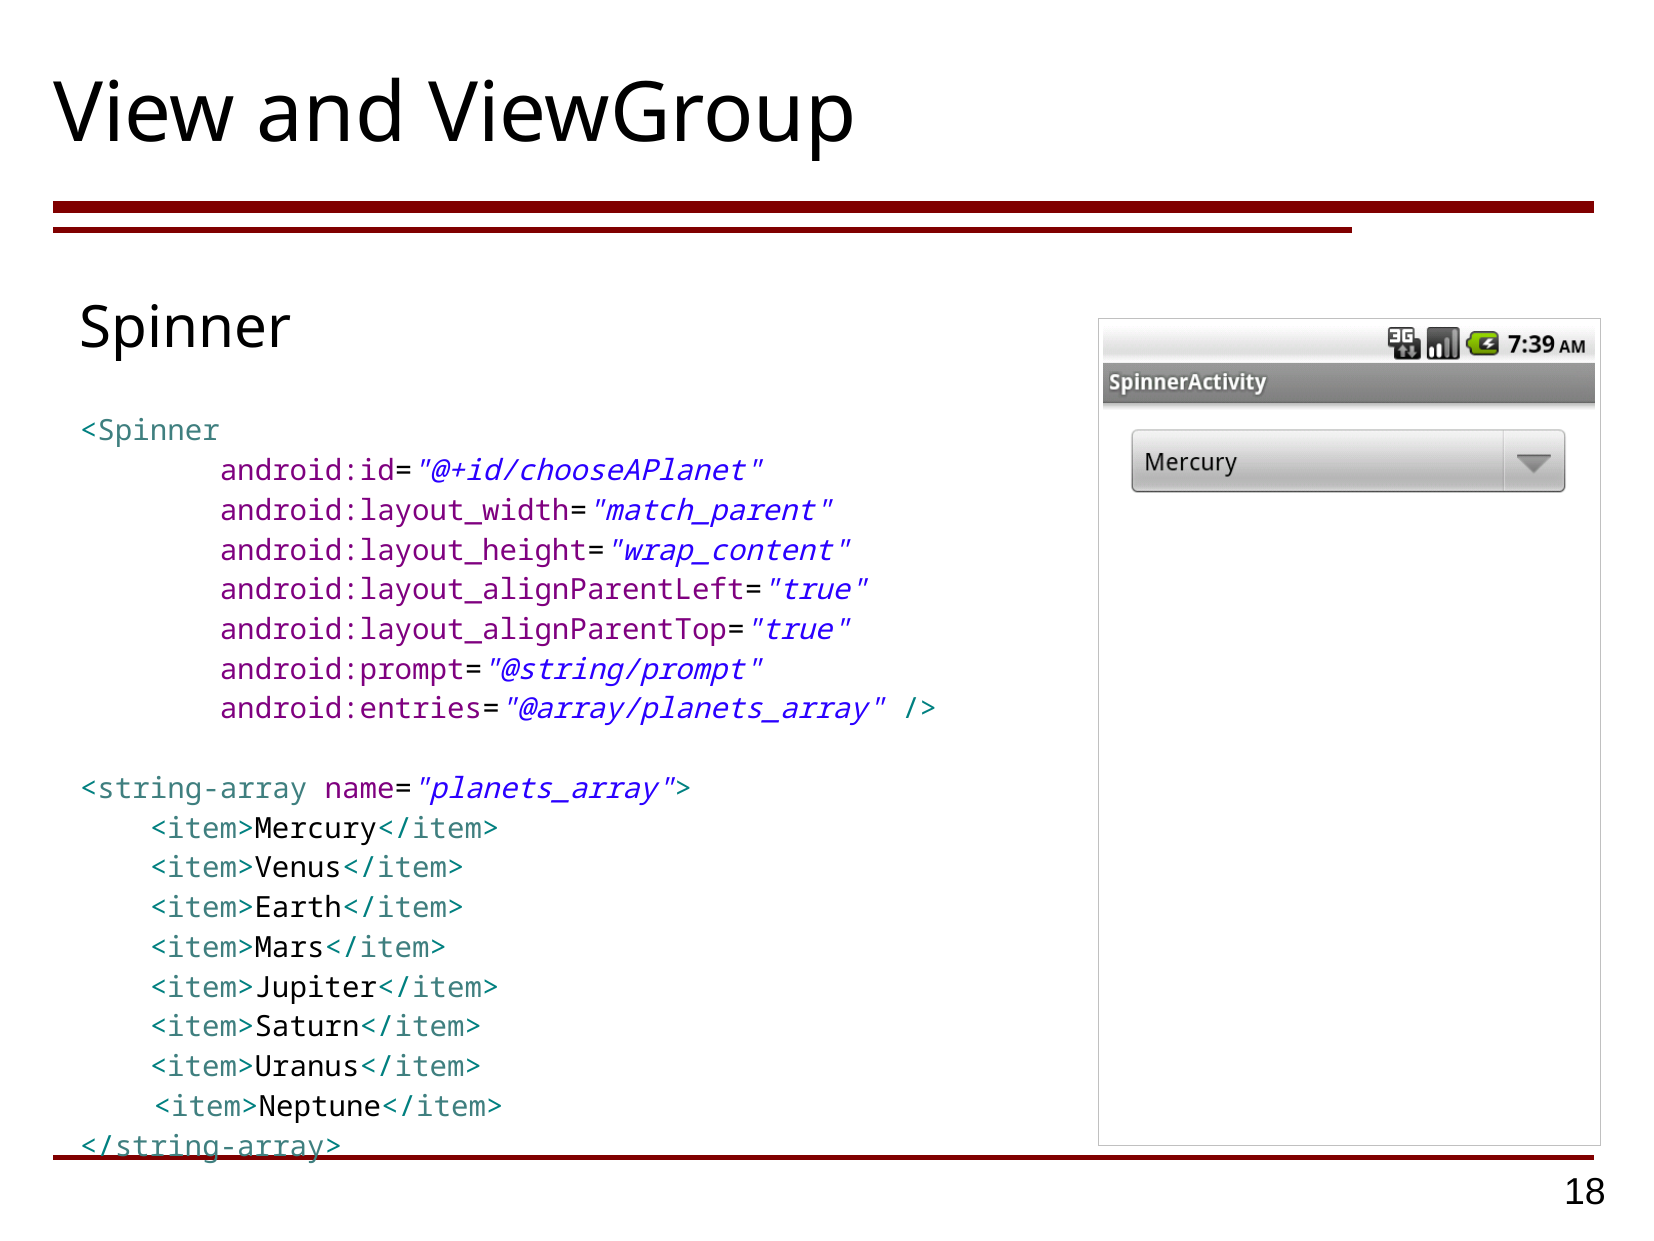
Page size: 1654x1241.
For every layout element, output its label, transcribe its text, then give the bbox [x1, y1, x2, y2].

subtitle View and ViewGroup [53, 48, 1542, 172]
text_box <número> [35, 1163, 1654, 1221]
text_box Spinner <Spinner android:id="@+id/chooseAPlanet" android:layout_width="match_parent" android:layout_height="wrap_content" android:layout_alignParentLeft="true" android:layout_alignParentTop="true" android:prompt="@string/prompt" android:entries="@array/planets_array" /> <string-array name="planets_array"> <item>Mercury</item> <item>Venus</item> <item>Earth</item> <item>Mars</item> <item>Jupiter</item> <item>Saturn</item> <item>Uranus</item> <item>Neptune</item> </string-array> [64, 277, 953, 1109]
picture [1103, 324, 1595, 1144]
